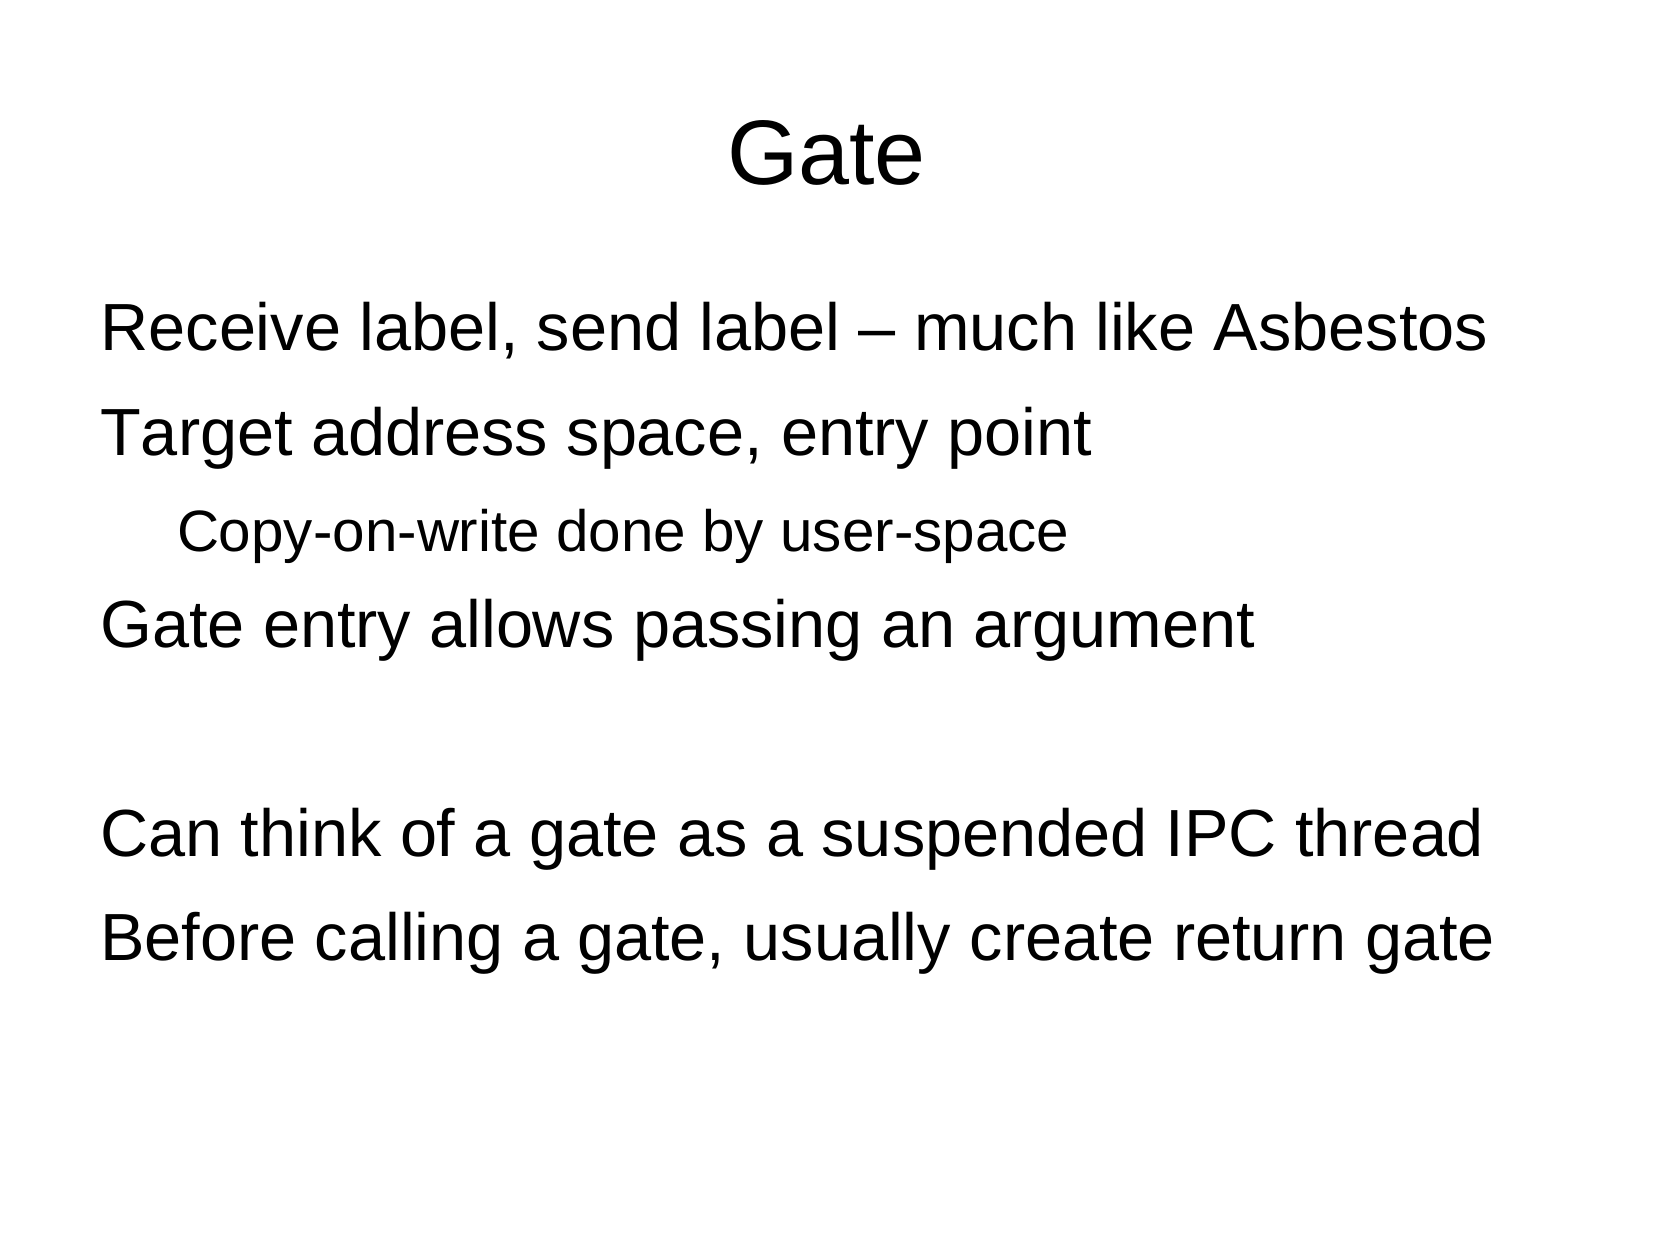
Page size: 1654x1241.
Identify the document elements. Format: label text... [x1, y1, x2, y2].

list Receive label, send label – much like Asbestos Target address space, entry point Copy-on-write done by user-space Gate entry allows passing an argument Can think of a gate as a suspended IPC thread Before calling a gate, usually create return gate [82, 290, 1571, 1109]
title Gate [82, 49, 1571, 257]
